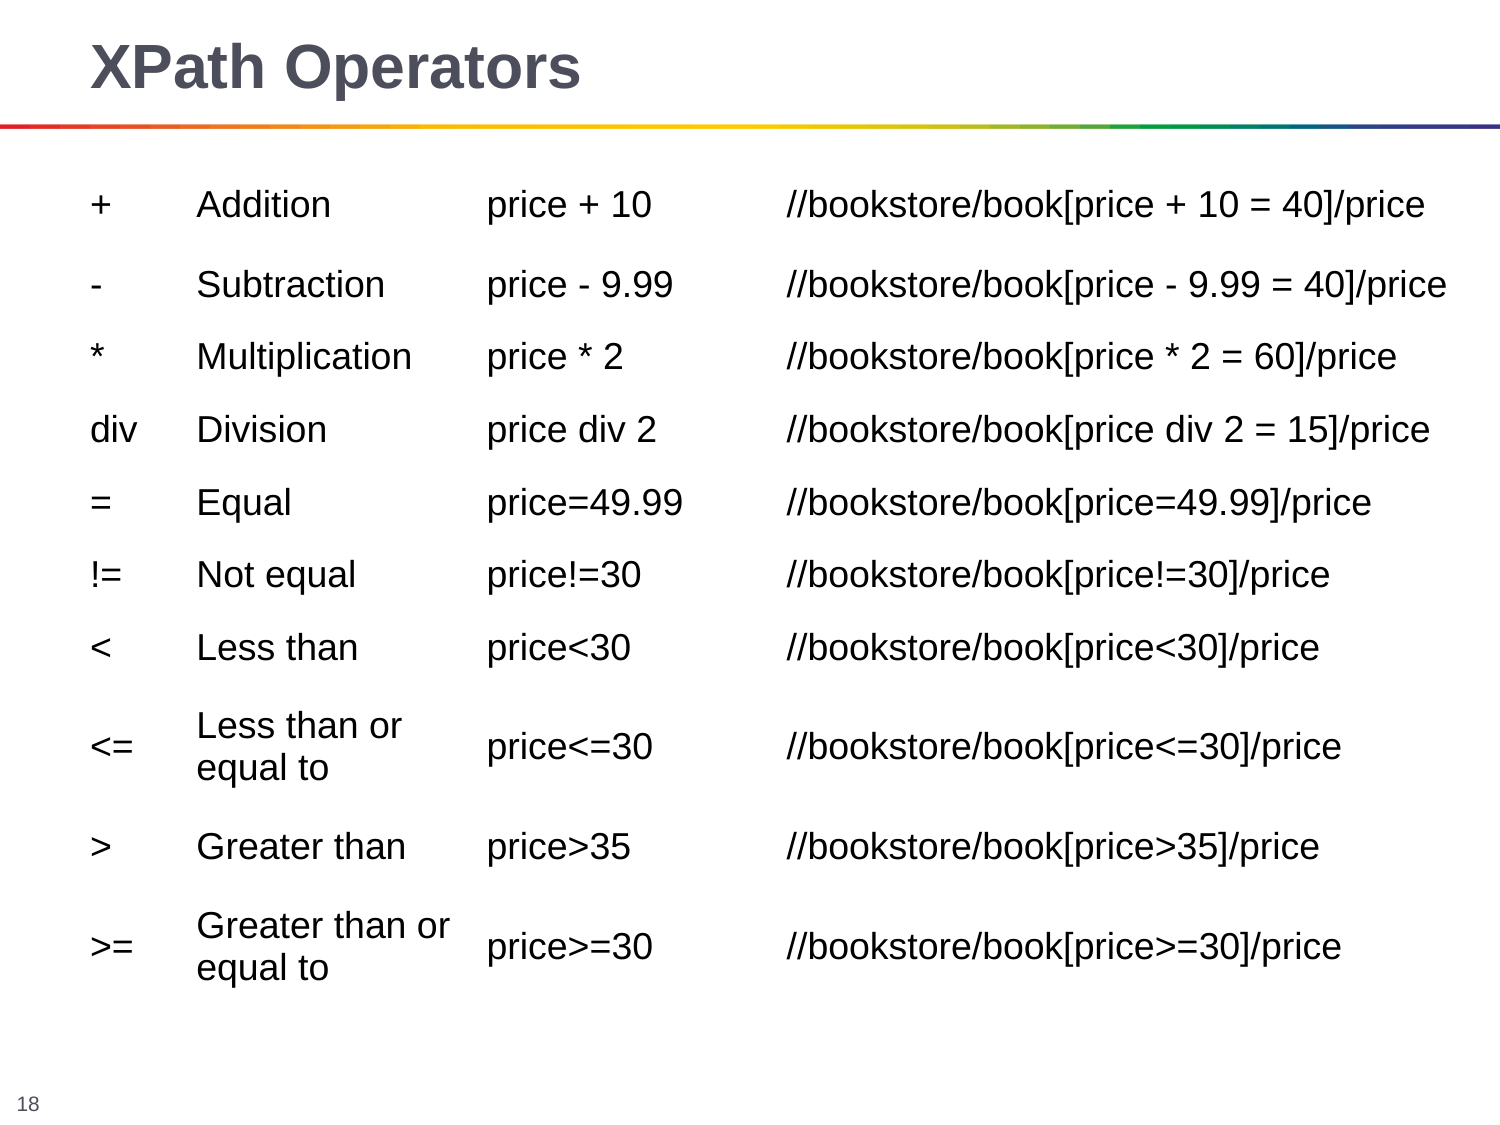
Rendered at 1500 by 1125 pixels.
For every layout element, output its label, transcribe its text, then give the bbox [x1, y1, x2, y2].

table_cell Division [182, 394, 471, 465]
table_cell price div 2 [473, 394, 771, 465]
table_cell Equal [182, 467, 471, 537]
table_cell price!=30 [473, 539, 771, 610]
table_cell price - 9.99 [473, 251, 771, 320]
table_cell price=49.99 [473, 467, 771, 537]
title XPath Operators [75, 17, 1425, 109]
table_cell <= [76, 684, 181, 809]
table_cell price * 2 [473, 322, 771, 392]
table_cell * [76, 322, 181, 392]
table_cell //bookstore/book[price<30]/price [773, 612, 1479, 682]
table_cell //bookstore/book[price * 2 = 60]/price [773, 322, 1479, 392]
table_cell = [76, 467, 181, 537]
table_cell //bookstore/book[price=49.99]/price [773, 467, 1479, 537]
table_cell >= [76, 884, 181, 1009]
table_cell != [76, 539, 181, 610]
table_cell < [76, 612, 181, 682]
table_cell Subtraction [182, 251, 471, 320]
table_cell Less than or equal to [182, 684, 471, 809]
table_header price + 10 [473, 161, 771, 245]
table_cell price>=30 [473, 884, 771, 1009]
table_cell Greater than or equal to [182, 884, 471, 1009]
table_cell Greater than [182, 811, 471, 882]
table_header + [76, 161, 181, 245]
table_cell price<30 [473, 612, 771, 682]
table_cell Multiplication [182, 322, 471, 392]
table_cell //bookstore/book[price<=30]/price [773, 684, 1479, 809]
table_cell //bookstore/book[price>=30]/price [773, 884, 1479, 1009]
table_cell //bookstore/book[price - 9.99 = 40]/price [773, 251, 1479, 320]
table_cell price>35 [473, 811, 771, 882]
table_cell //bookstore/book[price!=30]/price [773, 539, 1479, 610]
table_header Addition [182, 161, 471, 245]
table_cell Not equal [182, 539, 471, 610]
table_cell > [76, 811, 181, 882]
table_cell Less than [182, 612, 471, 682]
table_cell price<=30 [473, 684, 771, 809]
table_header //bookstore/book[price + 10 = 40]/price [773, 161, 1479, 245]
table_cell //bookstore/book[price div 2 = 15]/price [773, 394, 1479, 465]
table_cell //bookstore/book[price>35]/price [773, 811, 1479, 882]
table_cell - [76, 251, 181, 320]
table_cell div [76, 394, 181, 465]
